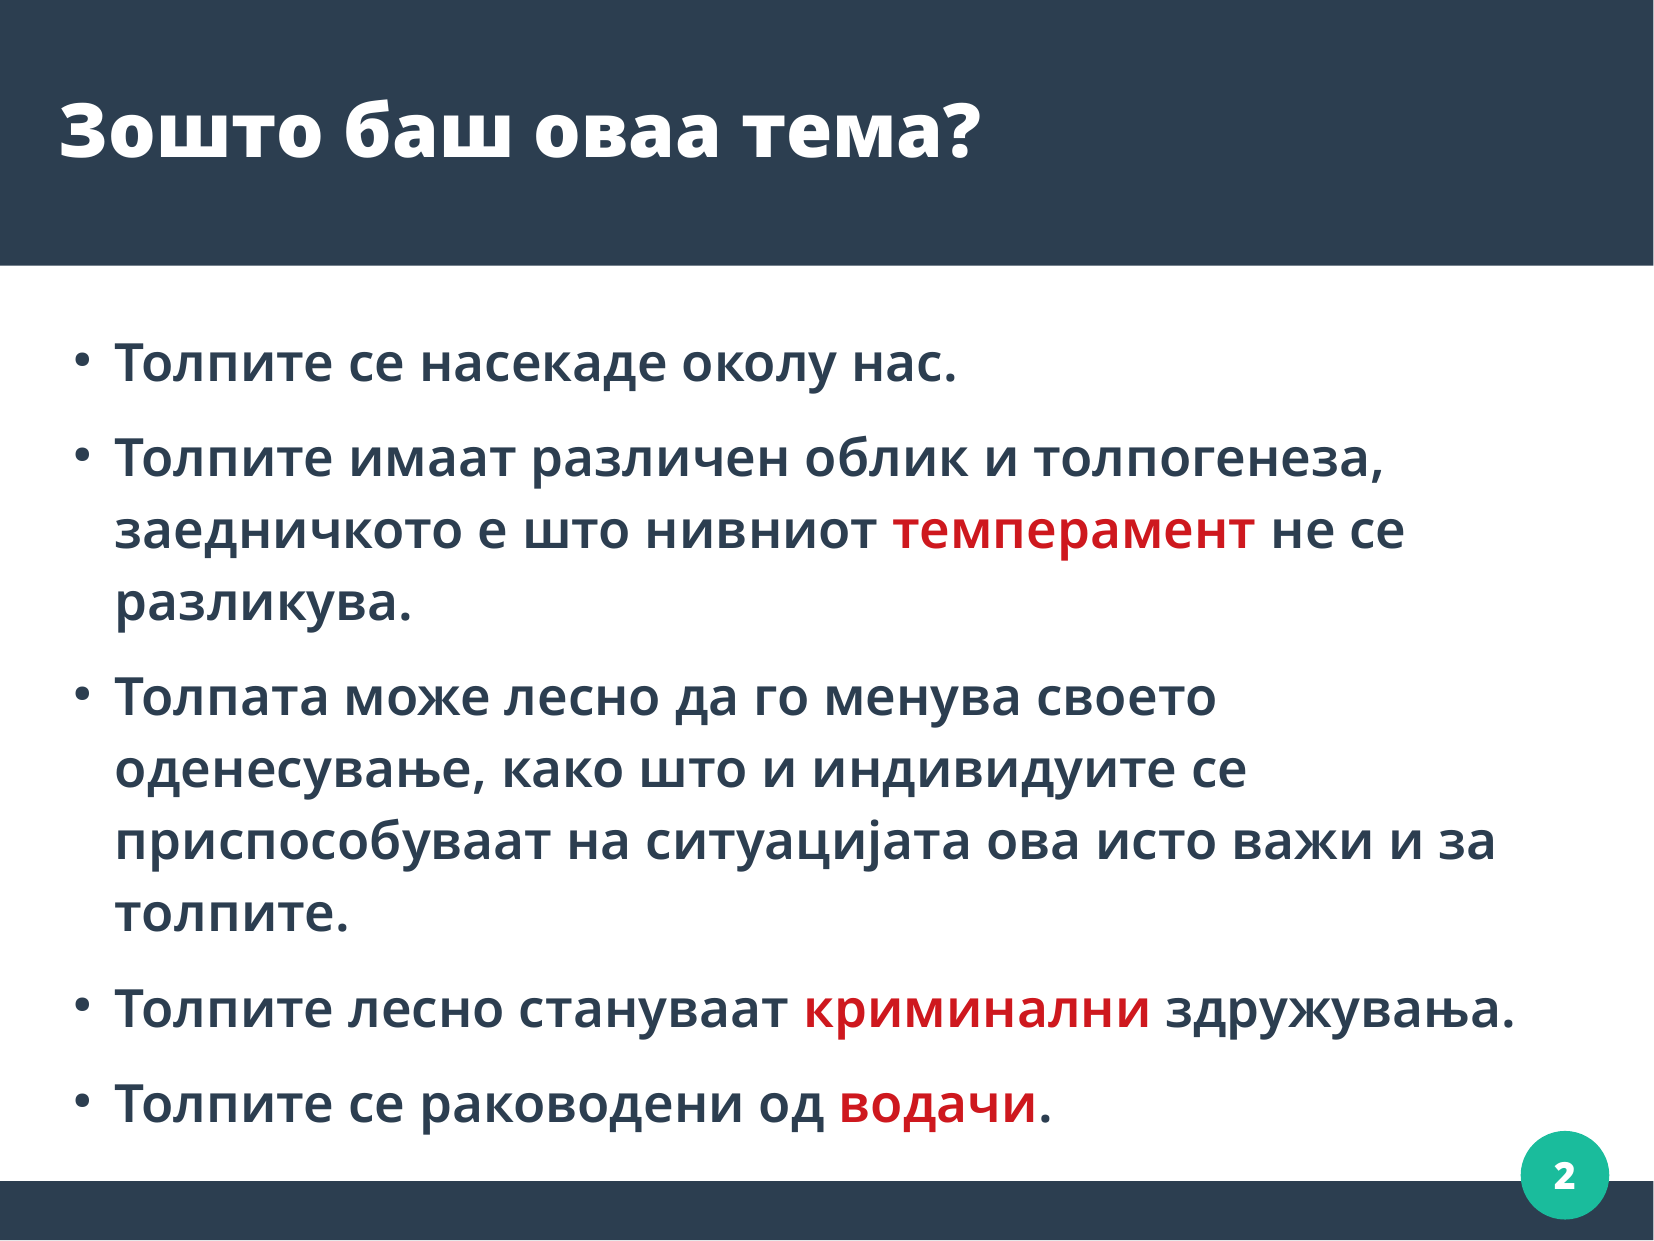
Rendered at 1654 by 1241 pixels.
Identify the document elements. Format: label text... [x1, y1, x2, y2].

title Зошто баш оваа тема? [59, 49, 1595, 207]
list Толпите се насекаде околу нас. Толпите имаат различен облик и толпогенеза, заедничкото е што нивниот темперамент не се разликува. Толпата може лесно да го менува своето оденесување, како што и индивидуите се приспособуваат на ситуацијата ова исто важи и за толпите. Толпите лесно стануваат криминални здружувања. Толпите се раководени од водачи. [59, 324, 1595, 1152]
